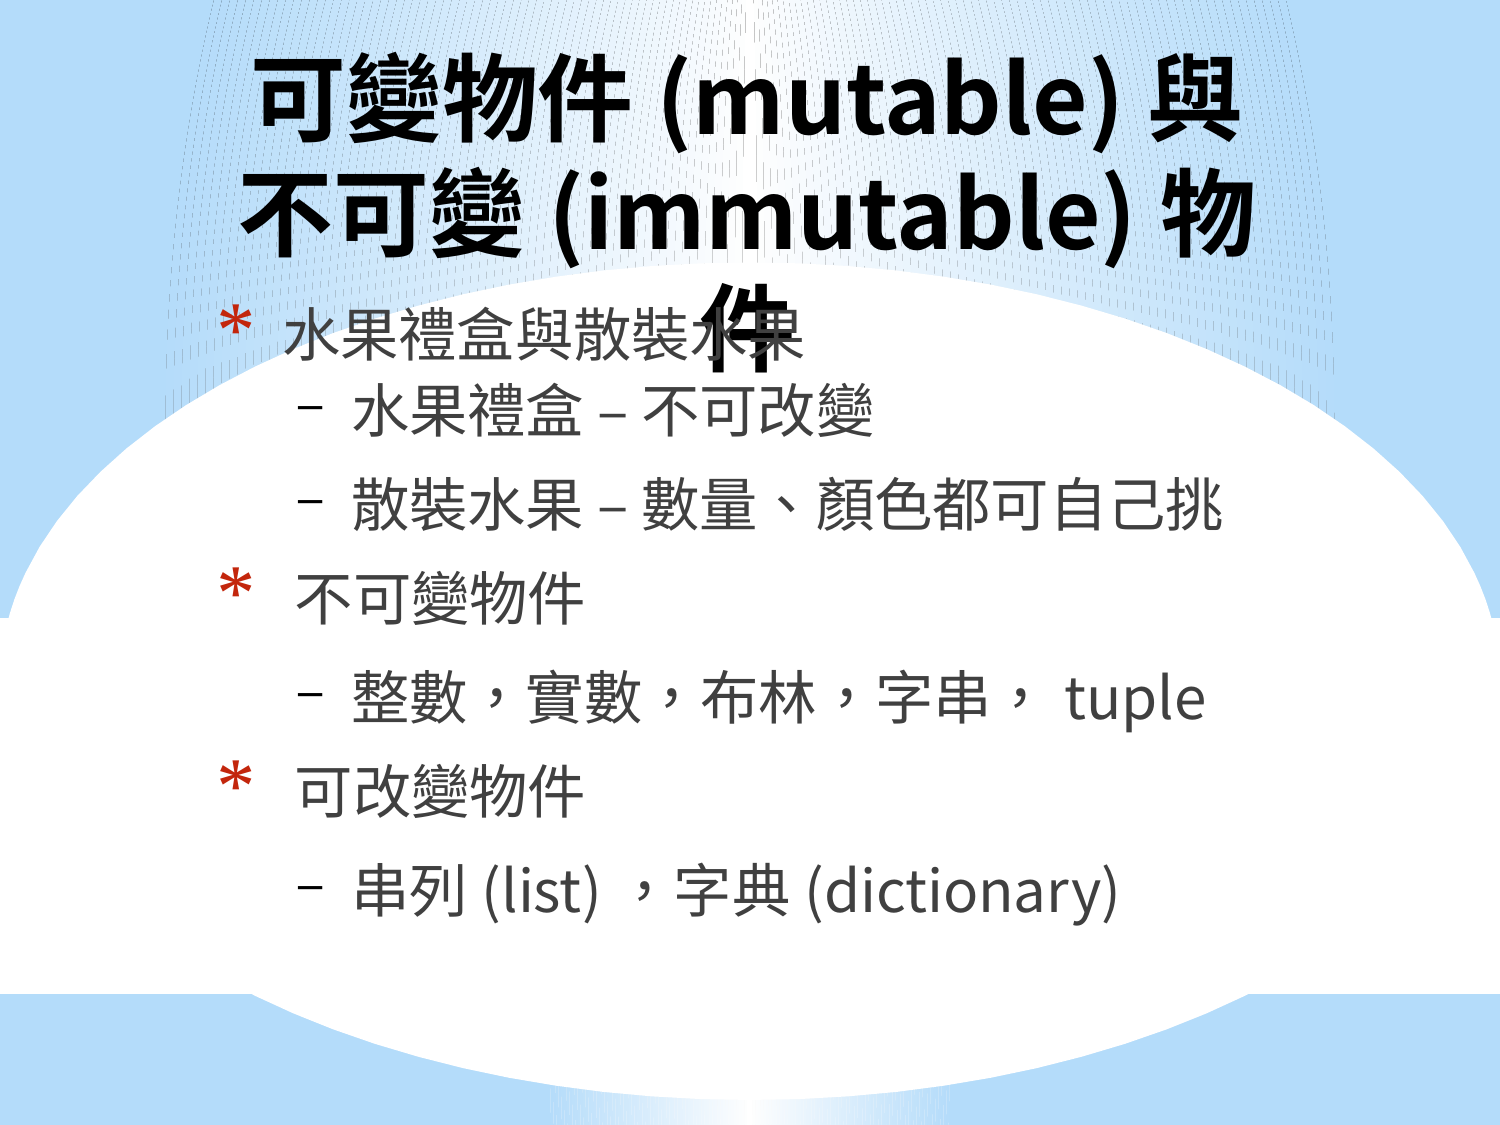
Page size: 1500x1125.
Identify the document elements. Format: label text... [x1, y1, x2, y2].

list 水果禮盒與散裝水果 水果禮盒 – 不可改變 散裝水果 – 數量、顏色都可自己挑 不可變物件 整數，實數，布林，字串，tuple 可改變物件 串列(list)，字典(dictionary) [194, 290, 1400, 1047]
title 可變物件(mutable)與 不可變(immutable)物件 [183, 30, 1312, 219]
